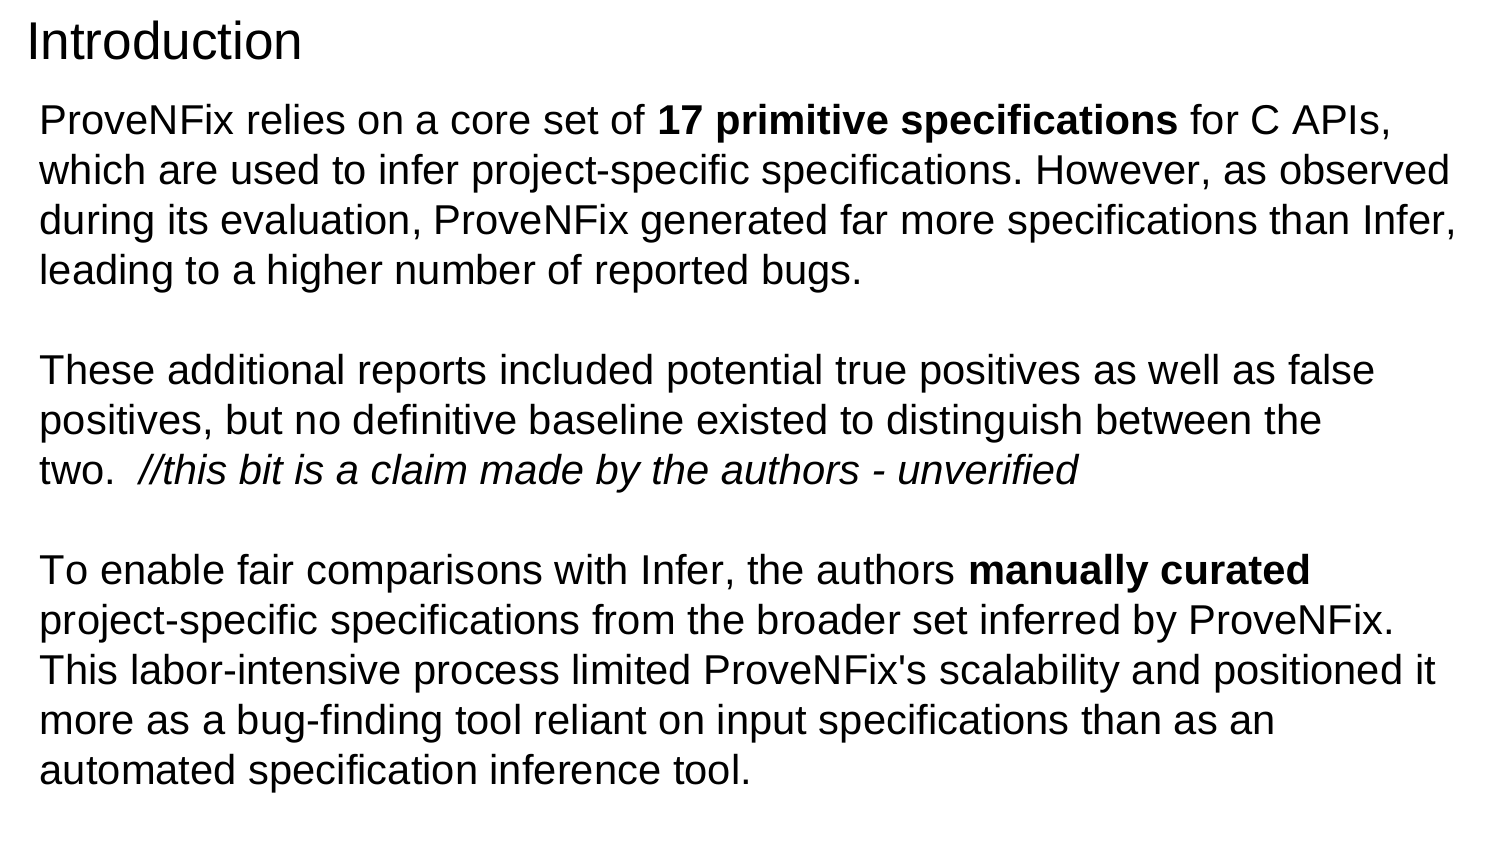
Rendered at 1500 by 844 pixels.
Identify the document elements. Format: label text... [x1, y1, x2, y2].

text_box ProveNFix relies on a core set of 17 primitive specifications for C APIs, which are used to infer project-specific specifications. However, as observed during its evaluation, ProveNFix generated far more specifications than Infer, leading to a higher number of reported bugs. These additional reports included potential true positives as well as false positives, but no definitive baseline existed to distinguish between the two. //this bit is a claim made by the authors - unverified To enable fair comparisons with Infer, the authors manually curated project-specific specifications from the broader set inferred by ProveNFix. This labor-intensive process limited ProveNFix's scalability and positioned it more as a bug-finding tool reliant on input specifications than as an automated specification inference tool. [24, 85, 1475, 808]
title Introduction [11, 0, 1409, 86]
